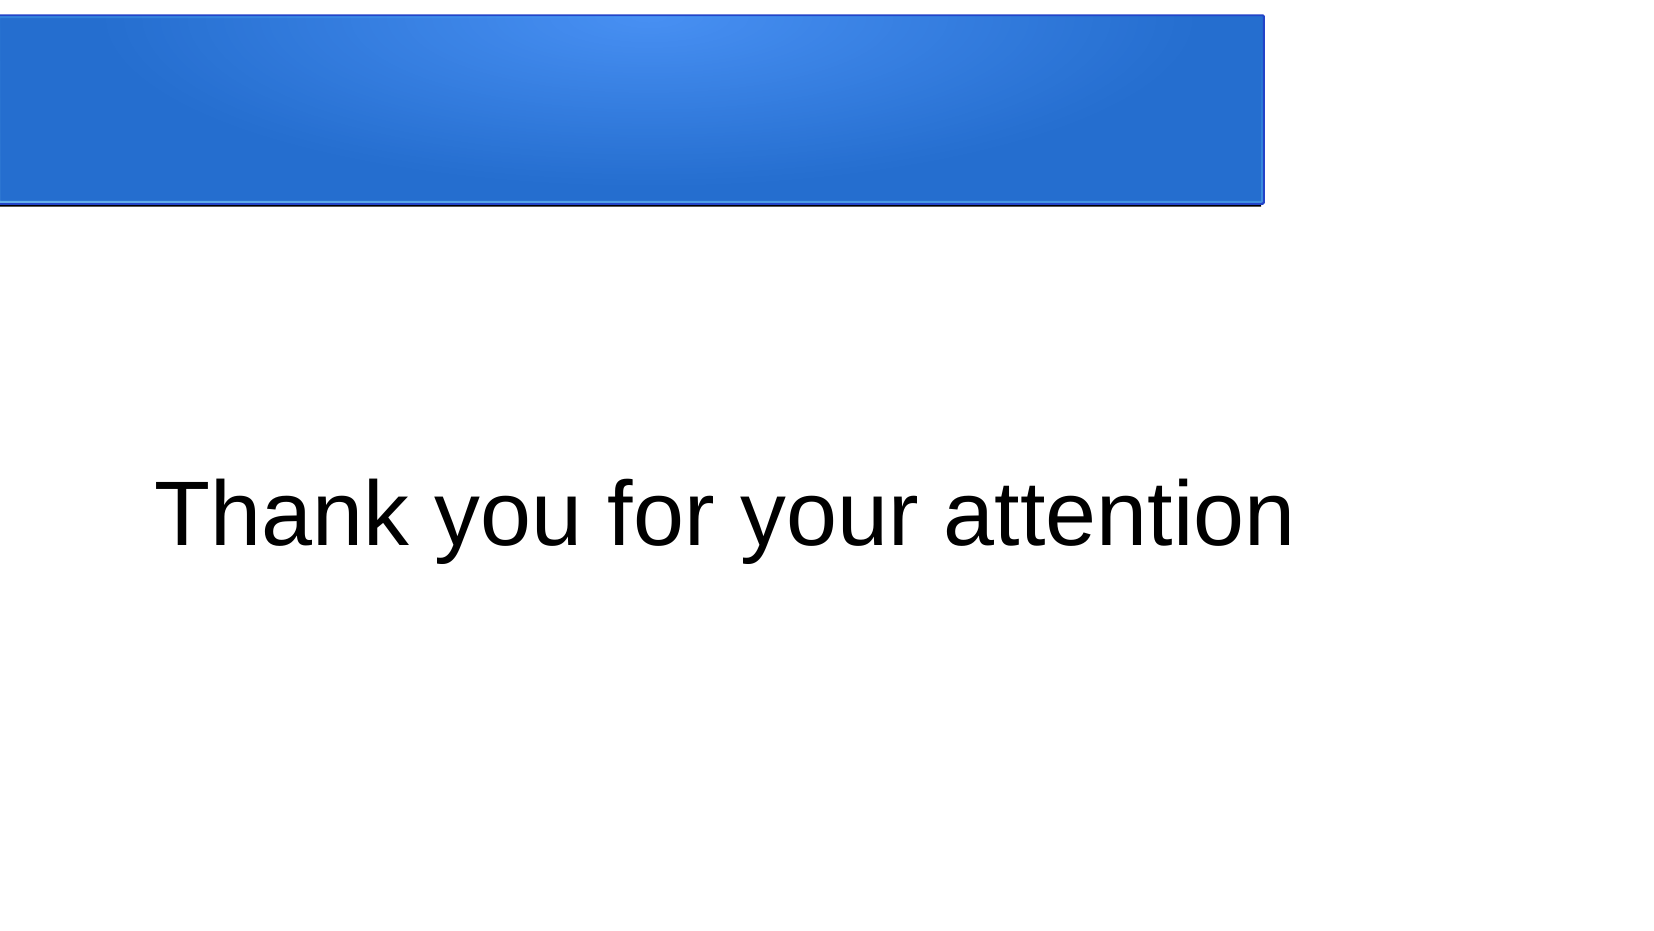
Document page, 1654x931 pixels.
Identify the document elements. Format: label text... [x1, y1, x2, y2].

subtitle Thank you for your attention [150, 195, 1302, 907]
